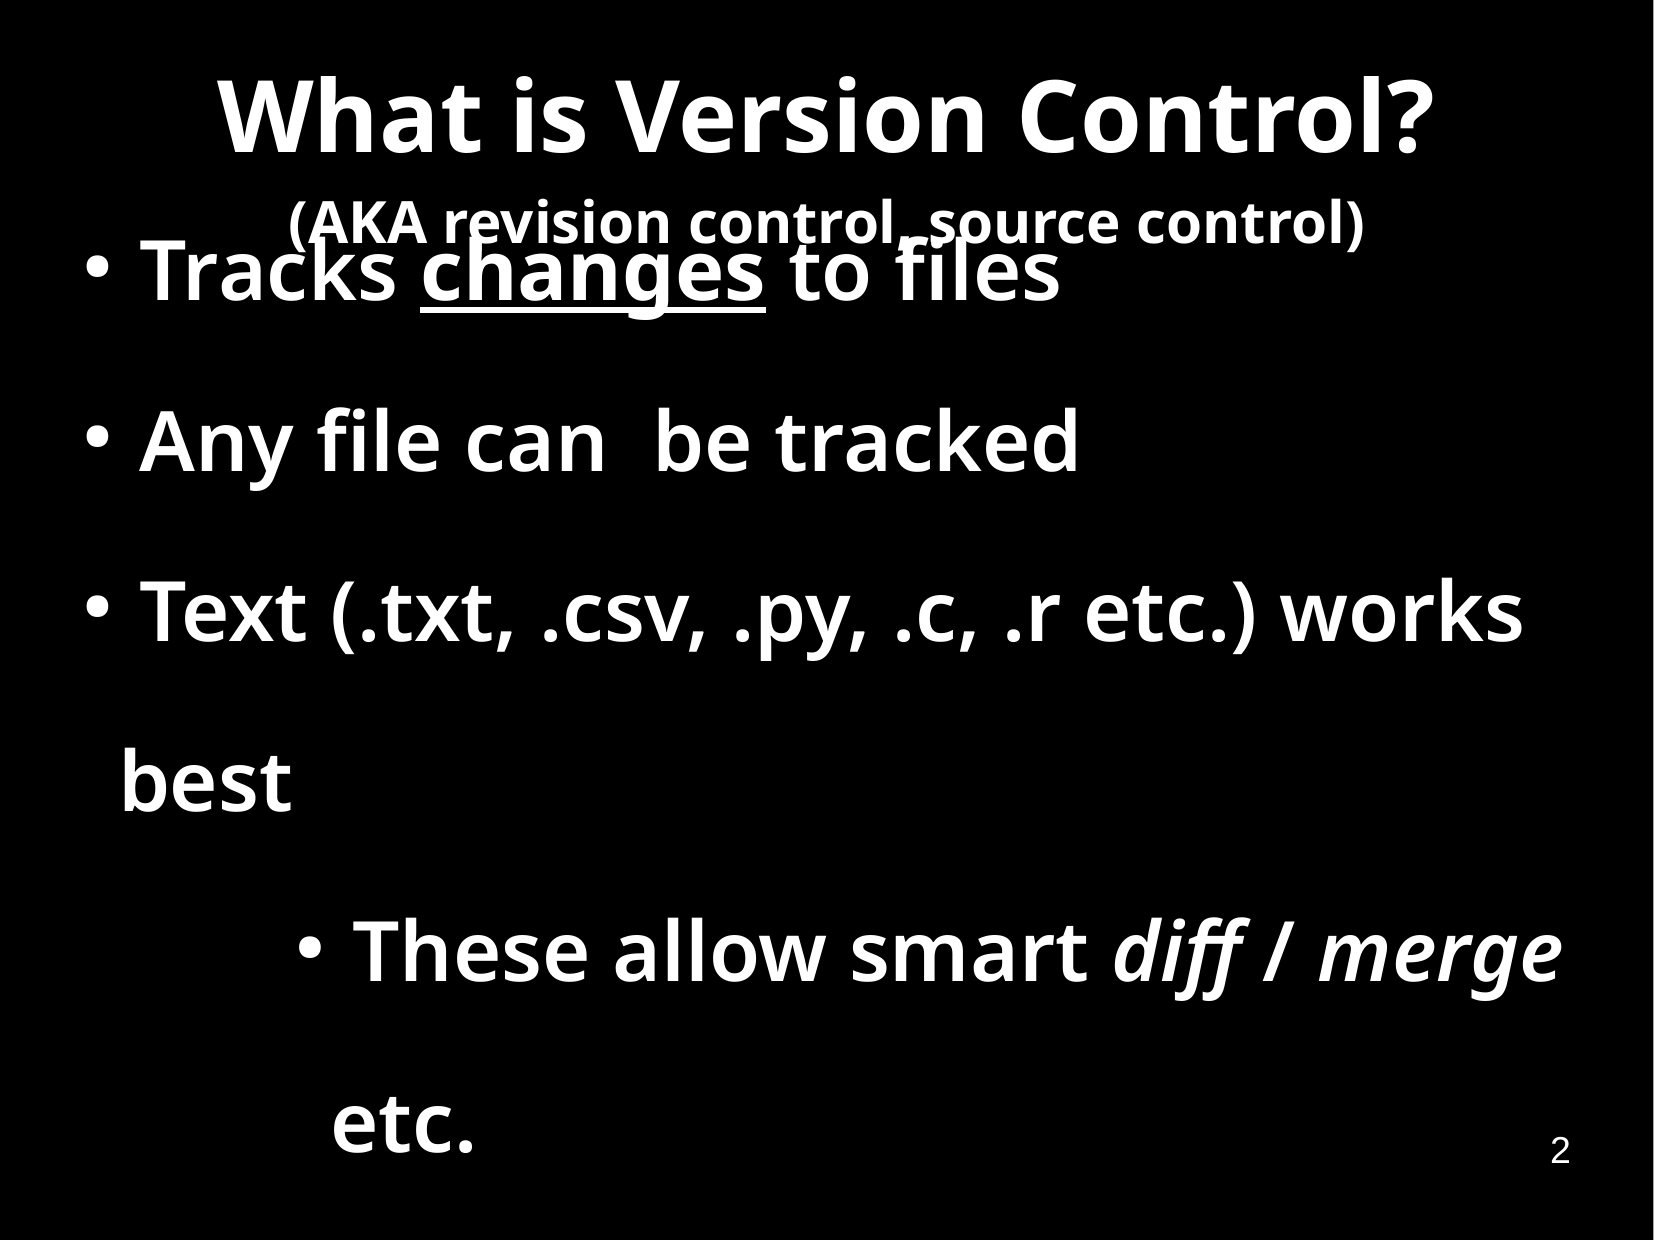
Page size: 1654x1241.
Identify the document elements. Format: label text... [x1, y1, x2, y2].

text_box 2 [1535, 1122, 1586, 1179]
title What is Version Control? (AKA revision control, source control) [82, 49, 1571, 164]
subtitle Tracks changes to files Any file can be tracked Text (.txt, .csv, .py, .c, .r etc.) works best These allow smart diff / merge etc. [82, 164, 1571, 1241]
